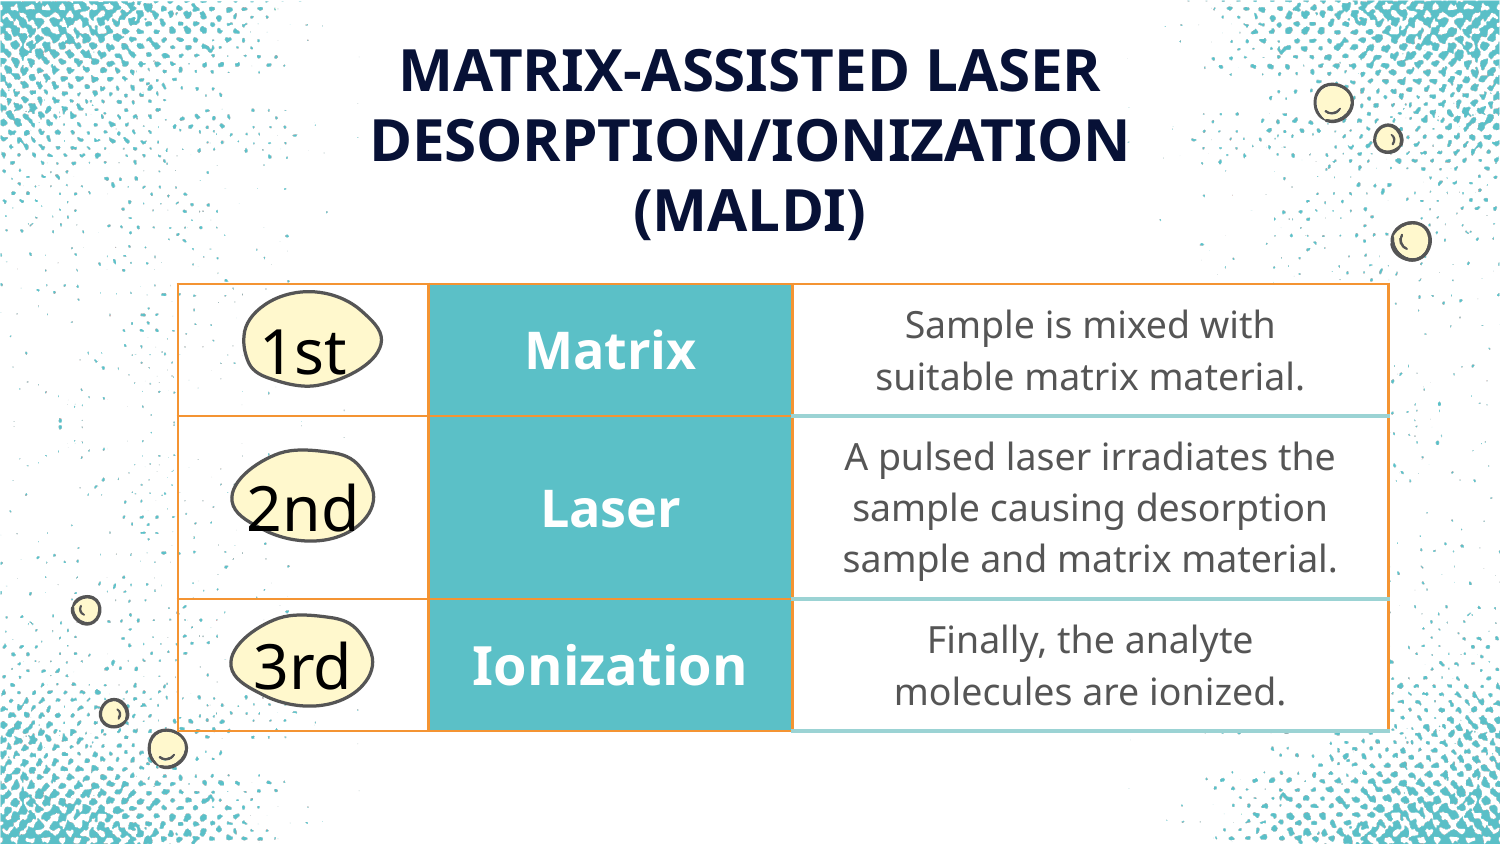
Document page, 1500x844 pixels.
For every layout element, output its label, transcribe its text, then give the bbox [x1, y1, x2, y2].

title MATRIX-ASSISTED LASER DESORPTION/IONIZATION (MALDI) [101, 91, 1399, 185]
table_header 1st [179, 285, 427, 415]
table_cell 3rd [179, 600, 427, 730]
table_cell Ionization [430, 600, 791, 730]
picture [0, 0, 1500, 844]
table_cell Laser [430, 417, 791, 598]
table_header Matrix [430, 285, 791, 415]
table_cell 2nd [179, 417, 427, 598]
table_header Sample is mixed with suitable matrix material. [794, 285, 1387, 414]
table_cell Finally, the analyte molecules are ionized. [794, 601, 1387, 729]
table_cell A pulsed laser irradiates the sample causing desorption sample and matrix material. [794, 418, 1387, 597]
